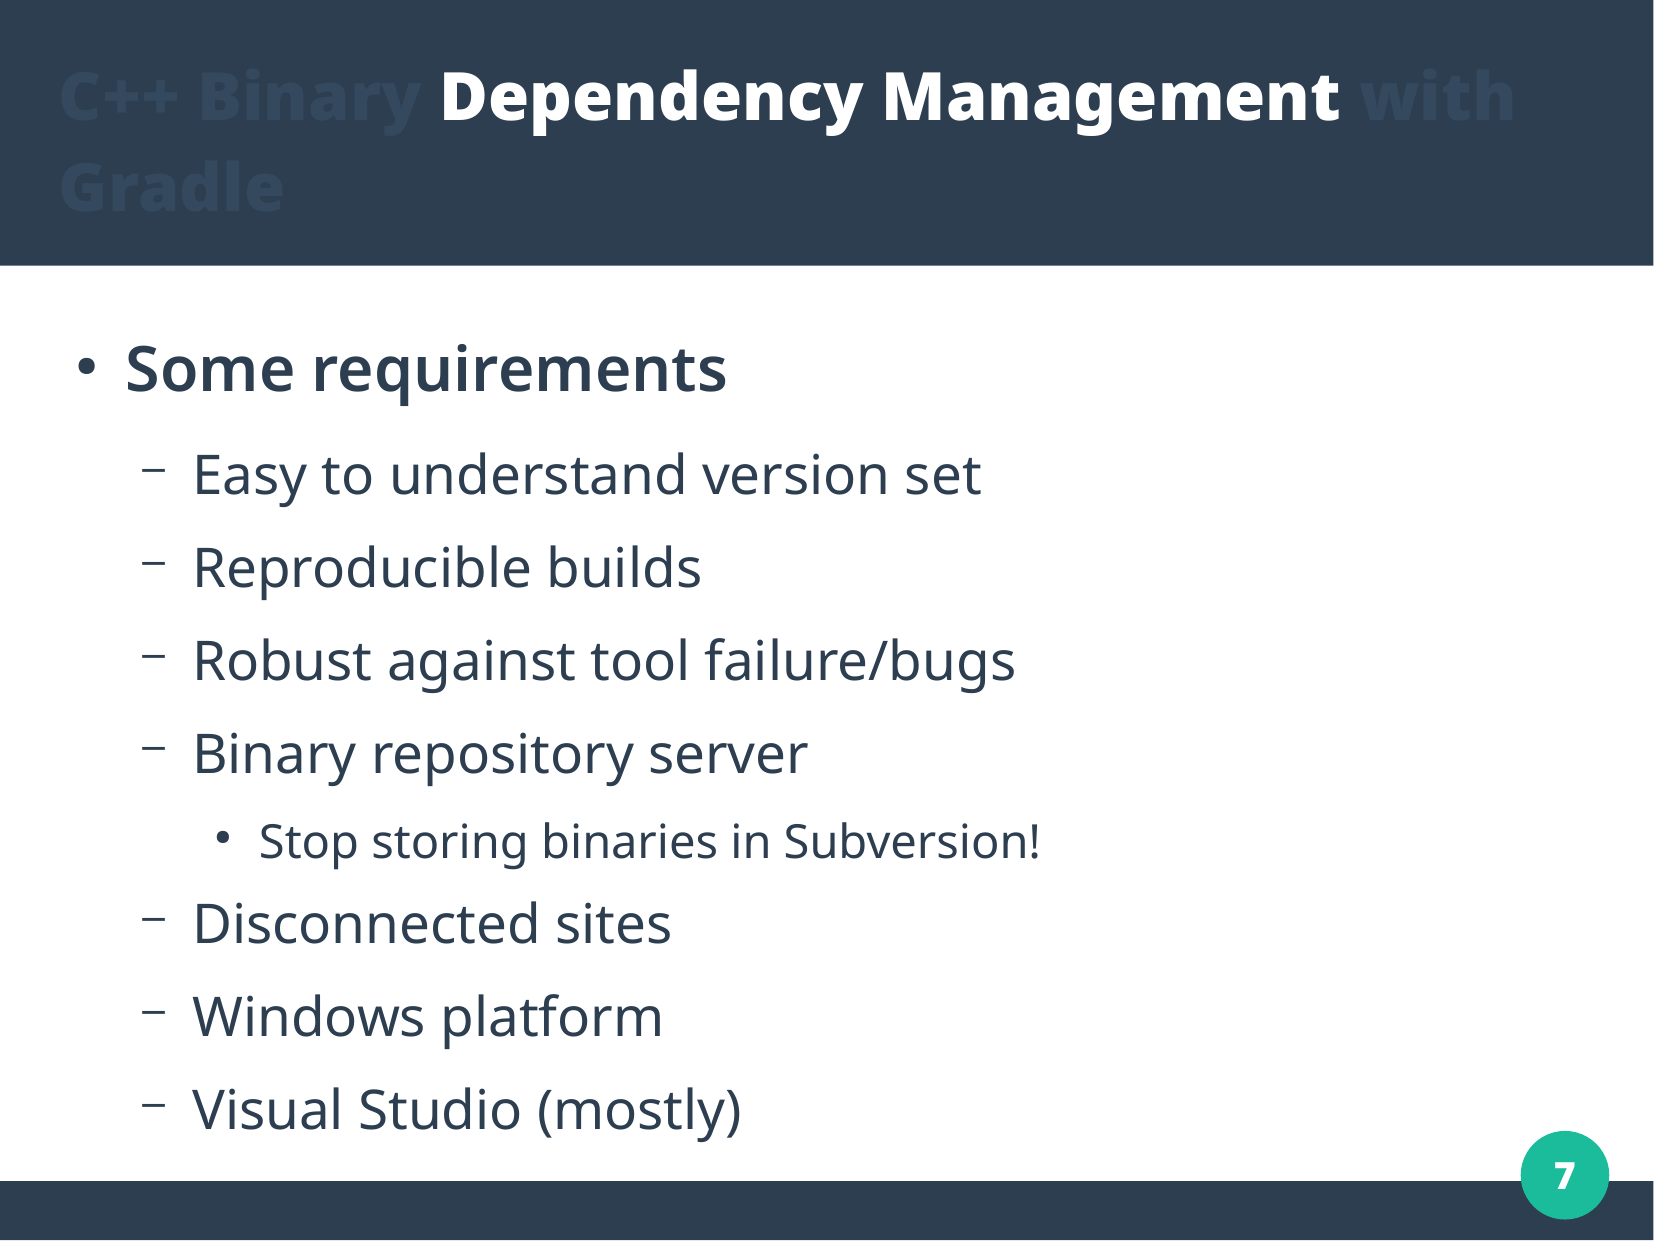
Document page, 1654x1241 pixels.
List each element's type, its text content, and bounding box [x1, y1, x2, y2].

title C++ Binary Dependency Management with Gradle [59, 49, 1595, 207]
list Some requirements Easy to understand version set Reproducible builds Robust against tool failure/bugs Binary repository server Stop storing binaries in Subversion! Disconnected sites Windows platform Visual Studio (mostly) [59, 324, 1595, 1152]
